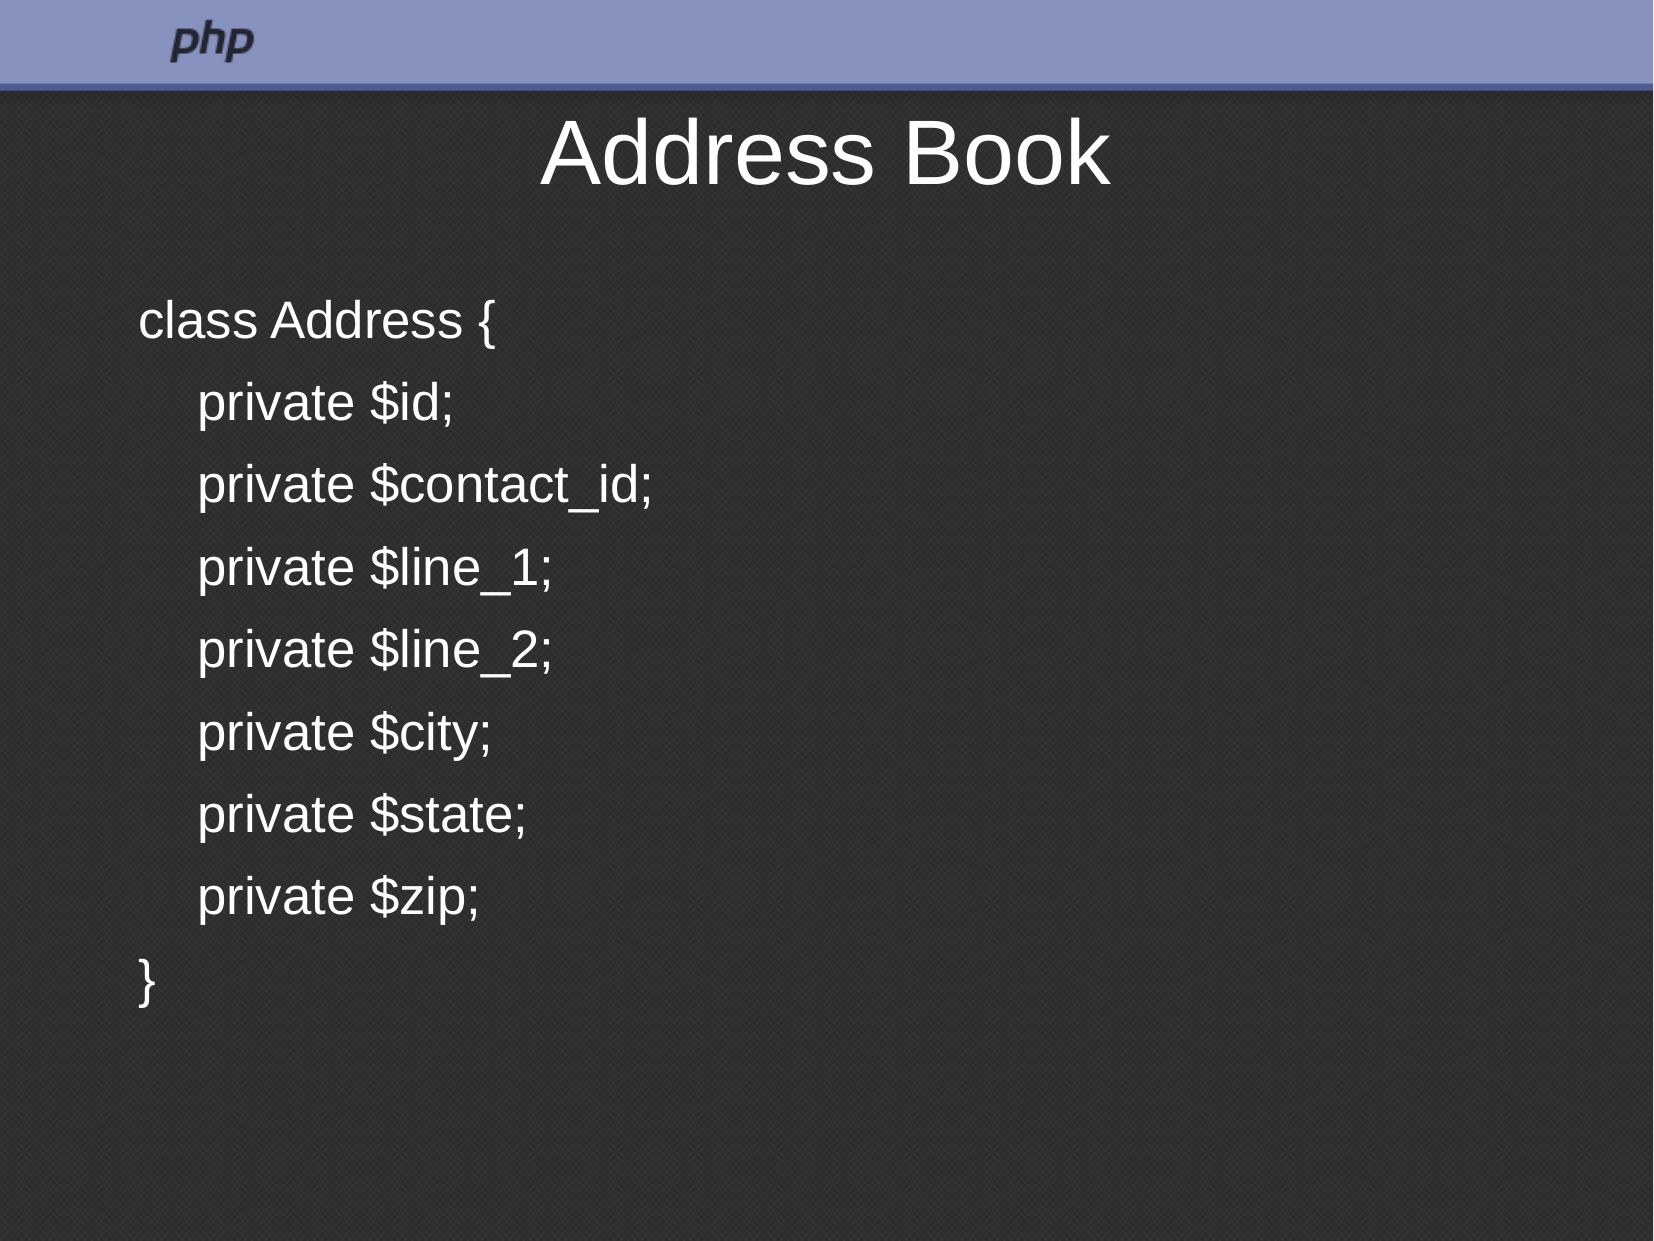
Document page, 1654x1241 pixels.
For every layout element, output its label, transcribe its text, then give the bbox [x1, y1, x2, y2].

picture [0, 0, 1654, 1241]
title Address Book [82, 49, 1571, 257]
list class Address { private $id; private $contact_id; private $line_1; private $line_2; private $city; private $state; private $zip; } [82, 290, 1571, 1010]
